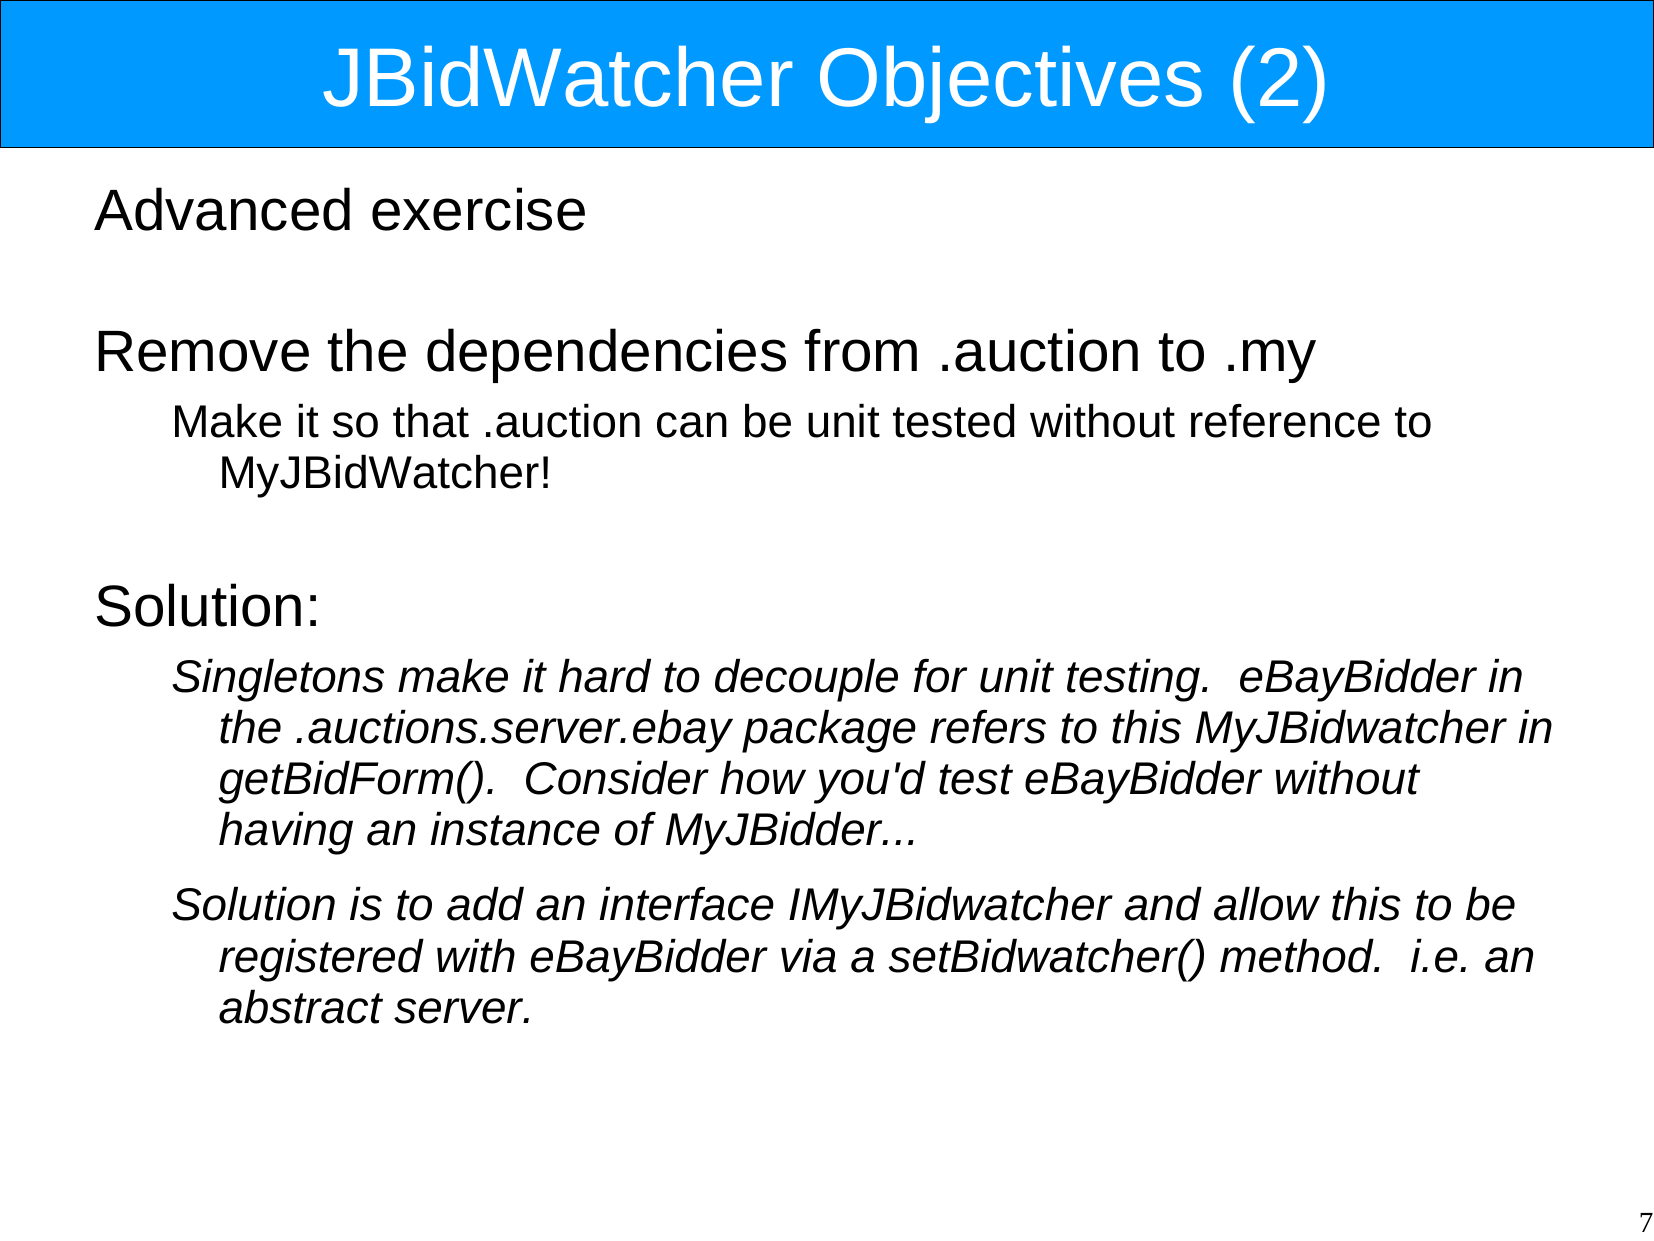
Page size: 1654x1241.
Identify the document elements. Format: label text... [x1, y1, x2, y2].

list Advanced exercise Remove the dependencies from .auction to .my Make it so that .auction can be unit tested without reference to MyJBidWatcher! Solution: Singletons make it hard to decouple for unit testing. eBayBidder in the .auctions.server.ebay package refers to this MyJBidwatcher in getBidForm(). Consider how you'd test eBayBidder without having an instance of MyJBidder... Solution is to add an interface IMyJBidwatcher and allow this to be registered with eBayBidder via a setBidwatcher() method. i.e. an abstract server. [76, 177, 1565, 1196]
title JBidWatcher Objectives (2) [82, 21, 1571, 135]
